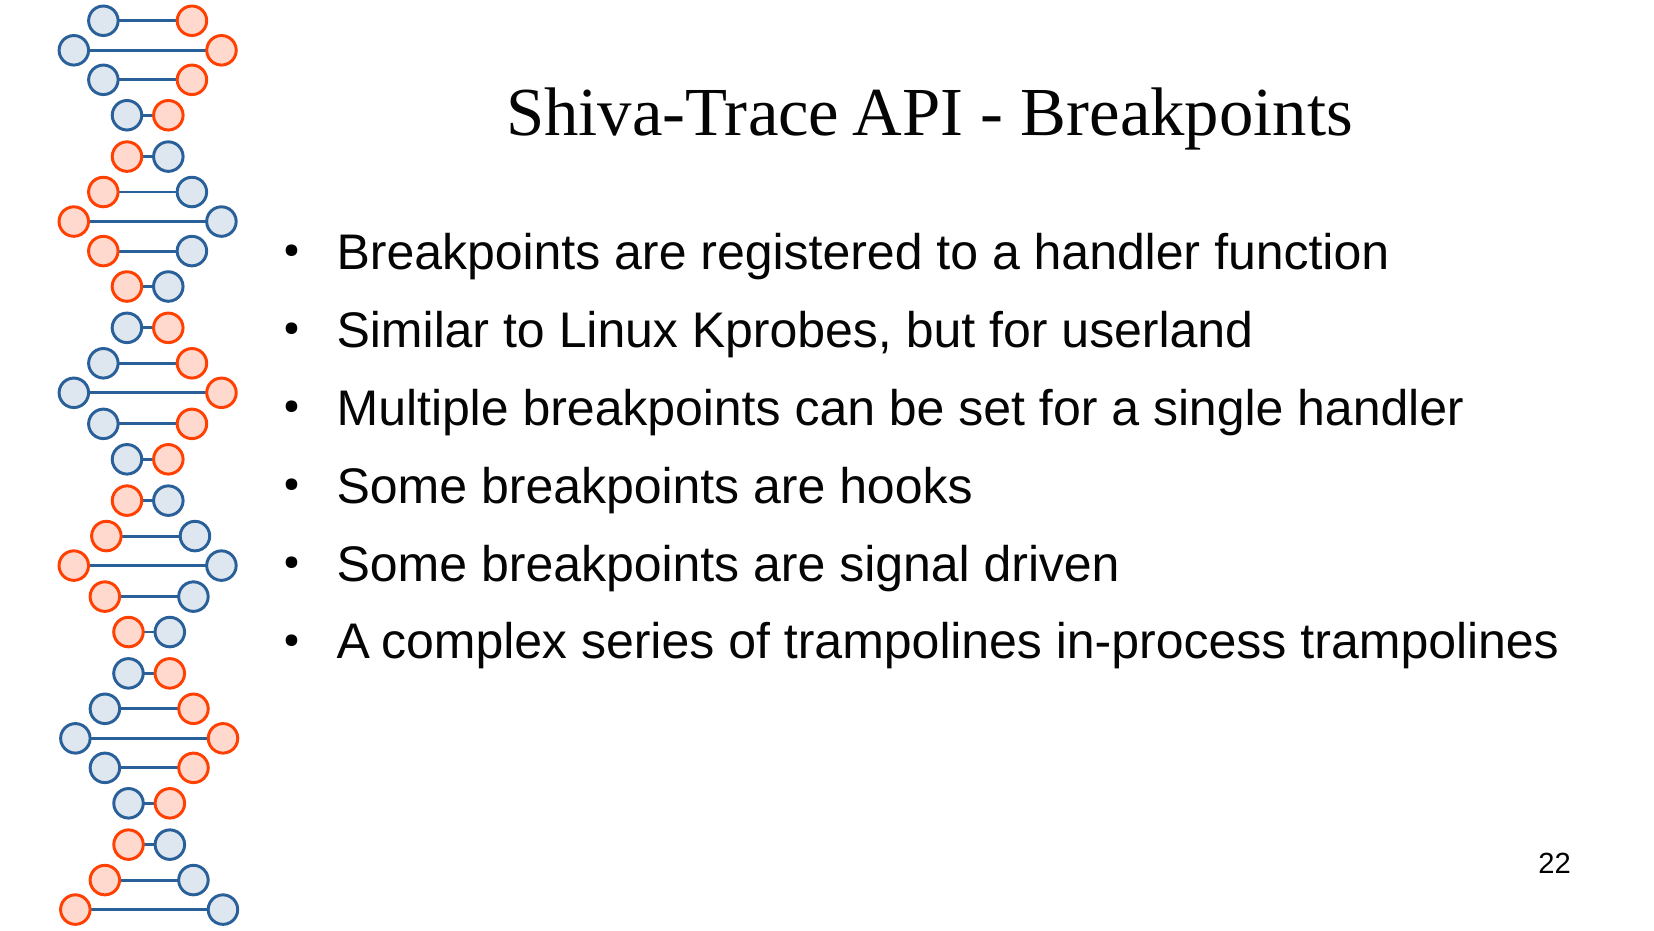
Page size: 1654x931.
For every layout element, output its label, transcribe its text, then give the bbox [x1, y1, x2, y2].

list Breakpoints are registered to a handler function Similar to Linux Kprobes, but for userland Multiple breakpoints can be set for a single handler Some breakpoints are hooks Some breakpoints are signal driven A complex series of trampolines in-process trampolines [265, 224, 1595, 764]
title Shiva-Trace API - Breakpoints [265, 35, 1595, 189]
